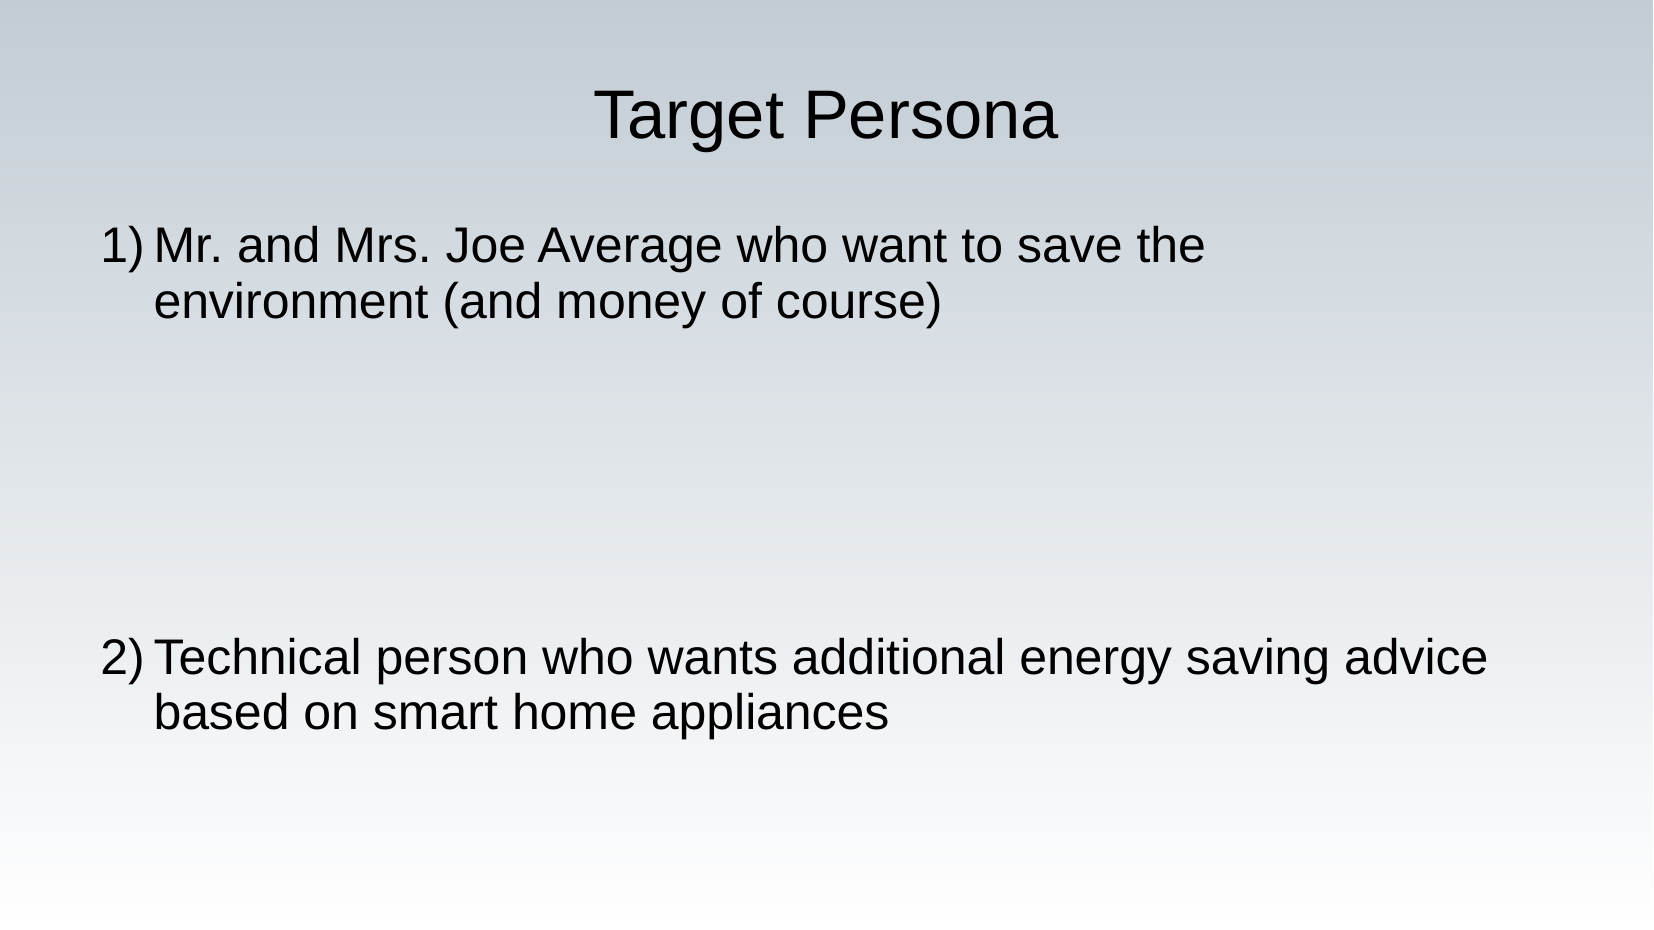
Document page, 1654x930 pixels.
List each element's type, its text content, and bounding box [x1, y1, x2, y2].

title Target Persona [82, 36, 1571, 193]
list Mr. and Mrs. Joe Average who want to save the environment (and money of course) Technical person who wants additional energy saving advice based on smart home appliances [82, 217, 1571, 757]
